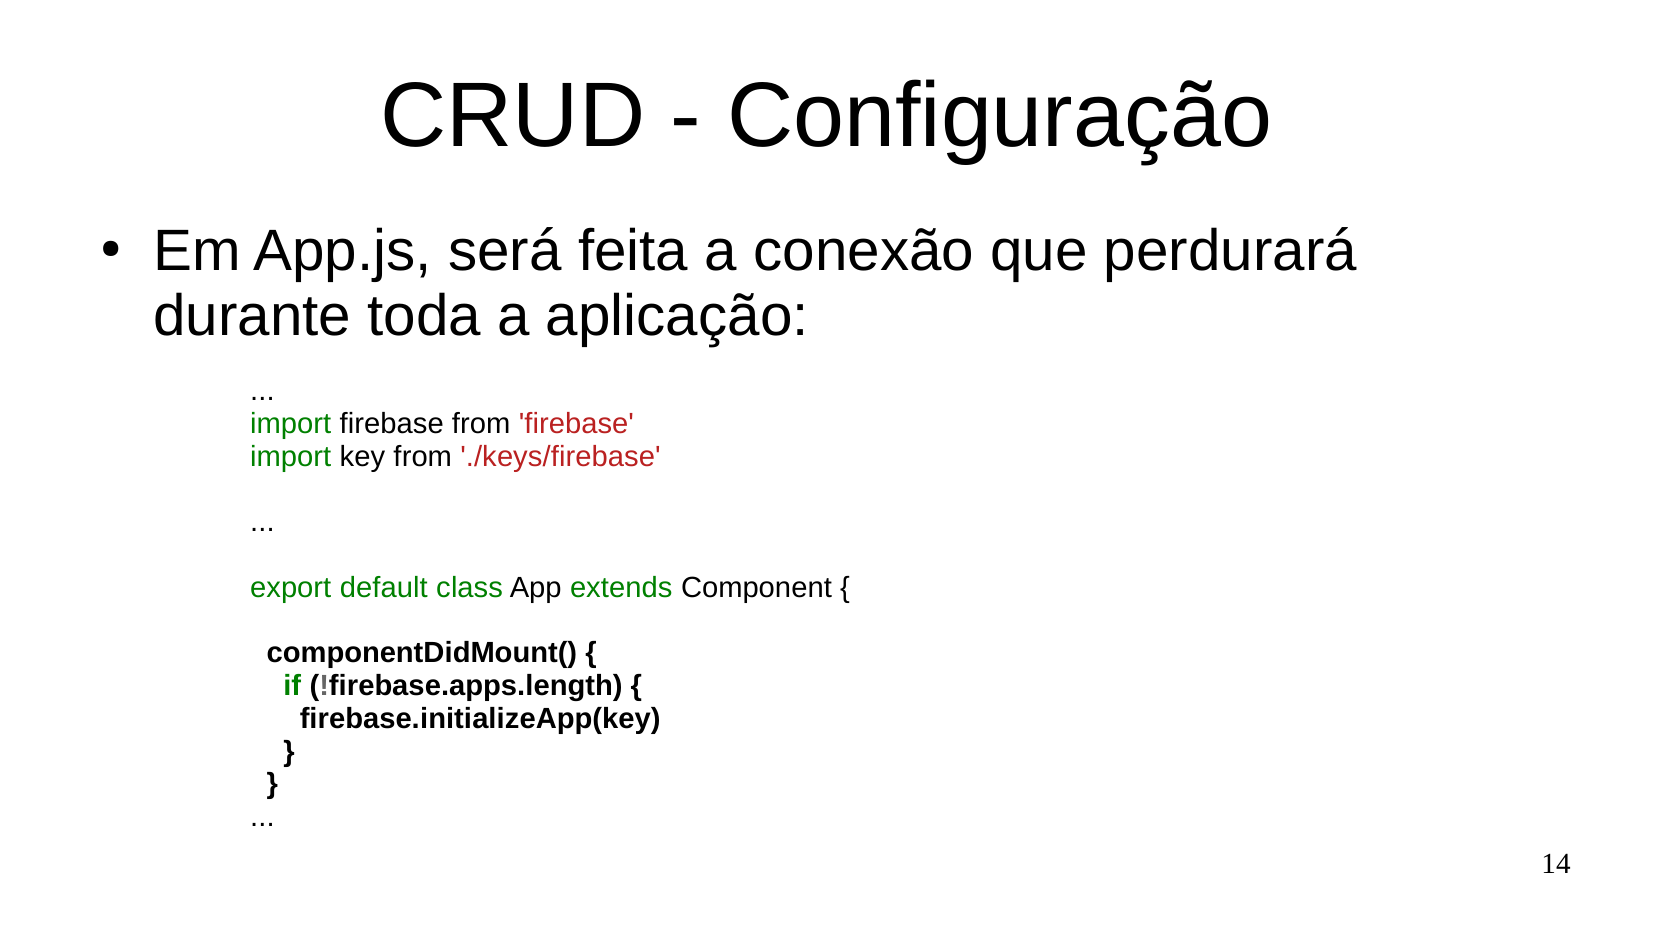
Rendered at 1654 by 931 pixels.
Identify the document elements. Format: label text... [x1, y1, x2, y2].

title CRUD - Configuração [82, 37, 1571, 193]
text_box ... import firebase from 'firebase' import key from './keys/firebase' ... export default class App extends Component { componentDidMount() { if (!firebase.apps.length) { firebase.initializeApp(key) } } ... [235, 366, 1361, 841]
list Em App.js, será feita a conexão que perdurará durante toda a aplicação: [82, 217, 1571, 758]
